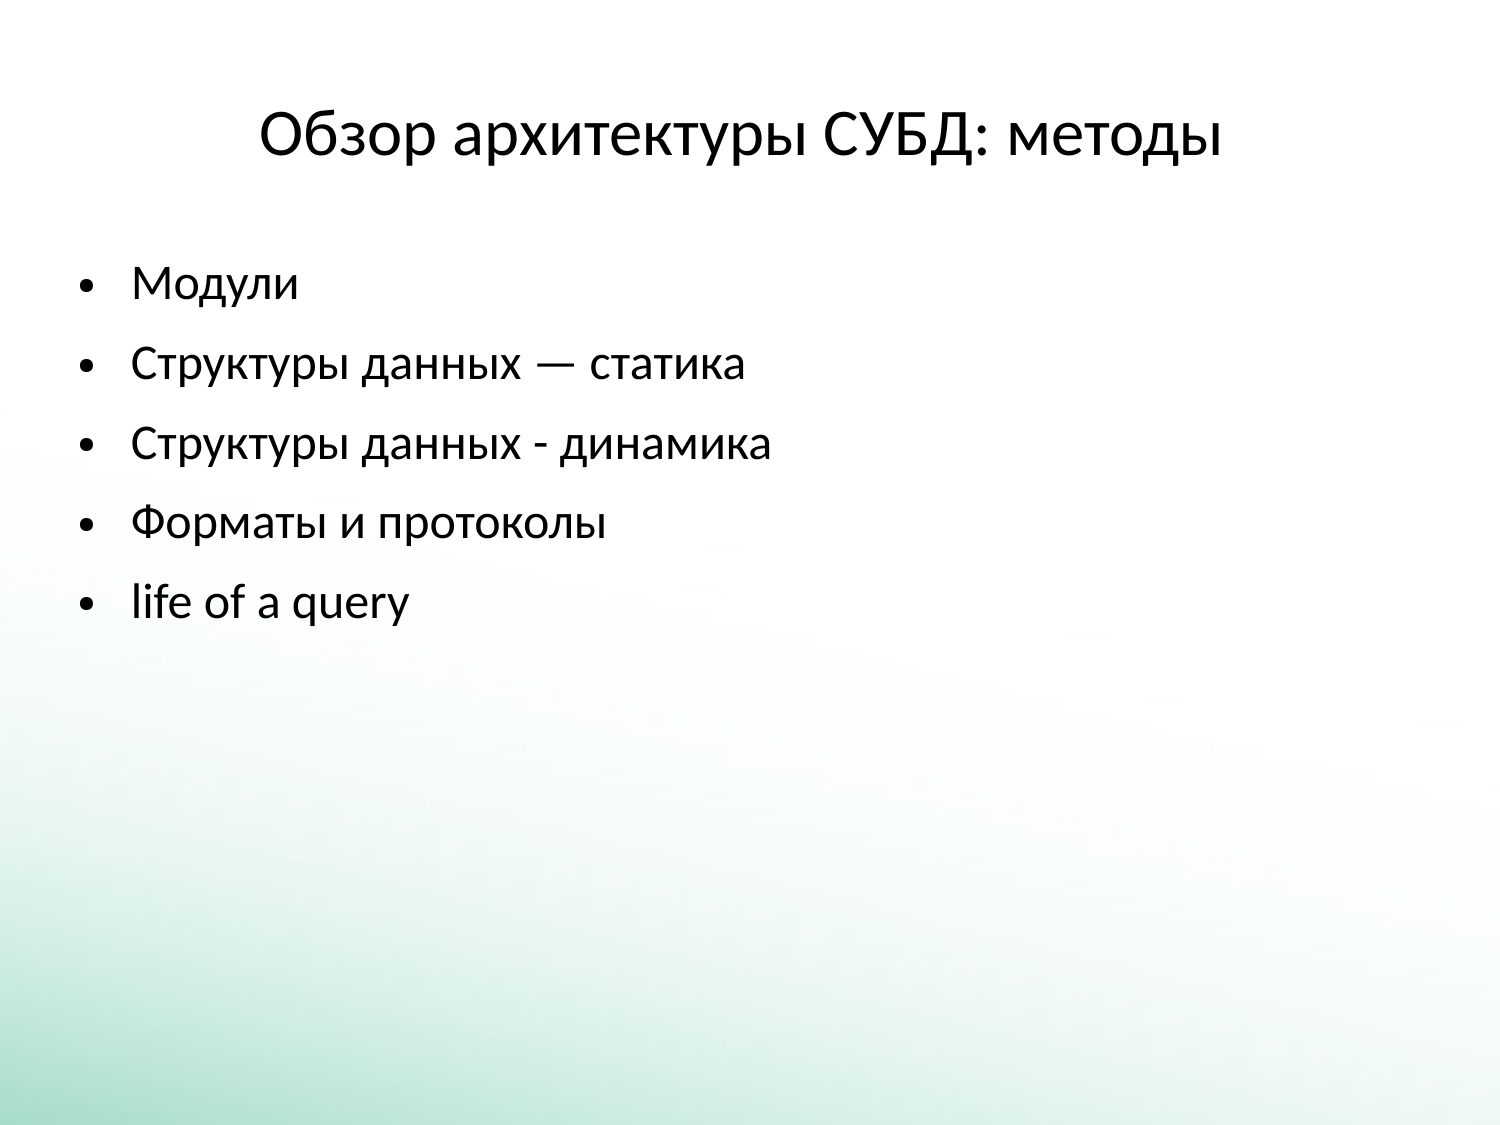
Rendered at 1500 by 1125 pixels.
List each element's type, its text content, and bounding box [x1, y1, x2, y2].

title Обзор архитектуры СУБД: методы [75, 45, 1425, 233]
picture [0, 0, 1500, 1125]
list Модули Структуры данных — статика Структуры данных - динамика Форматы и протоколы life of a query [60, 262, 1411, 1005]
